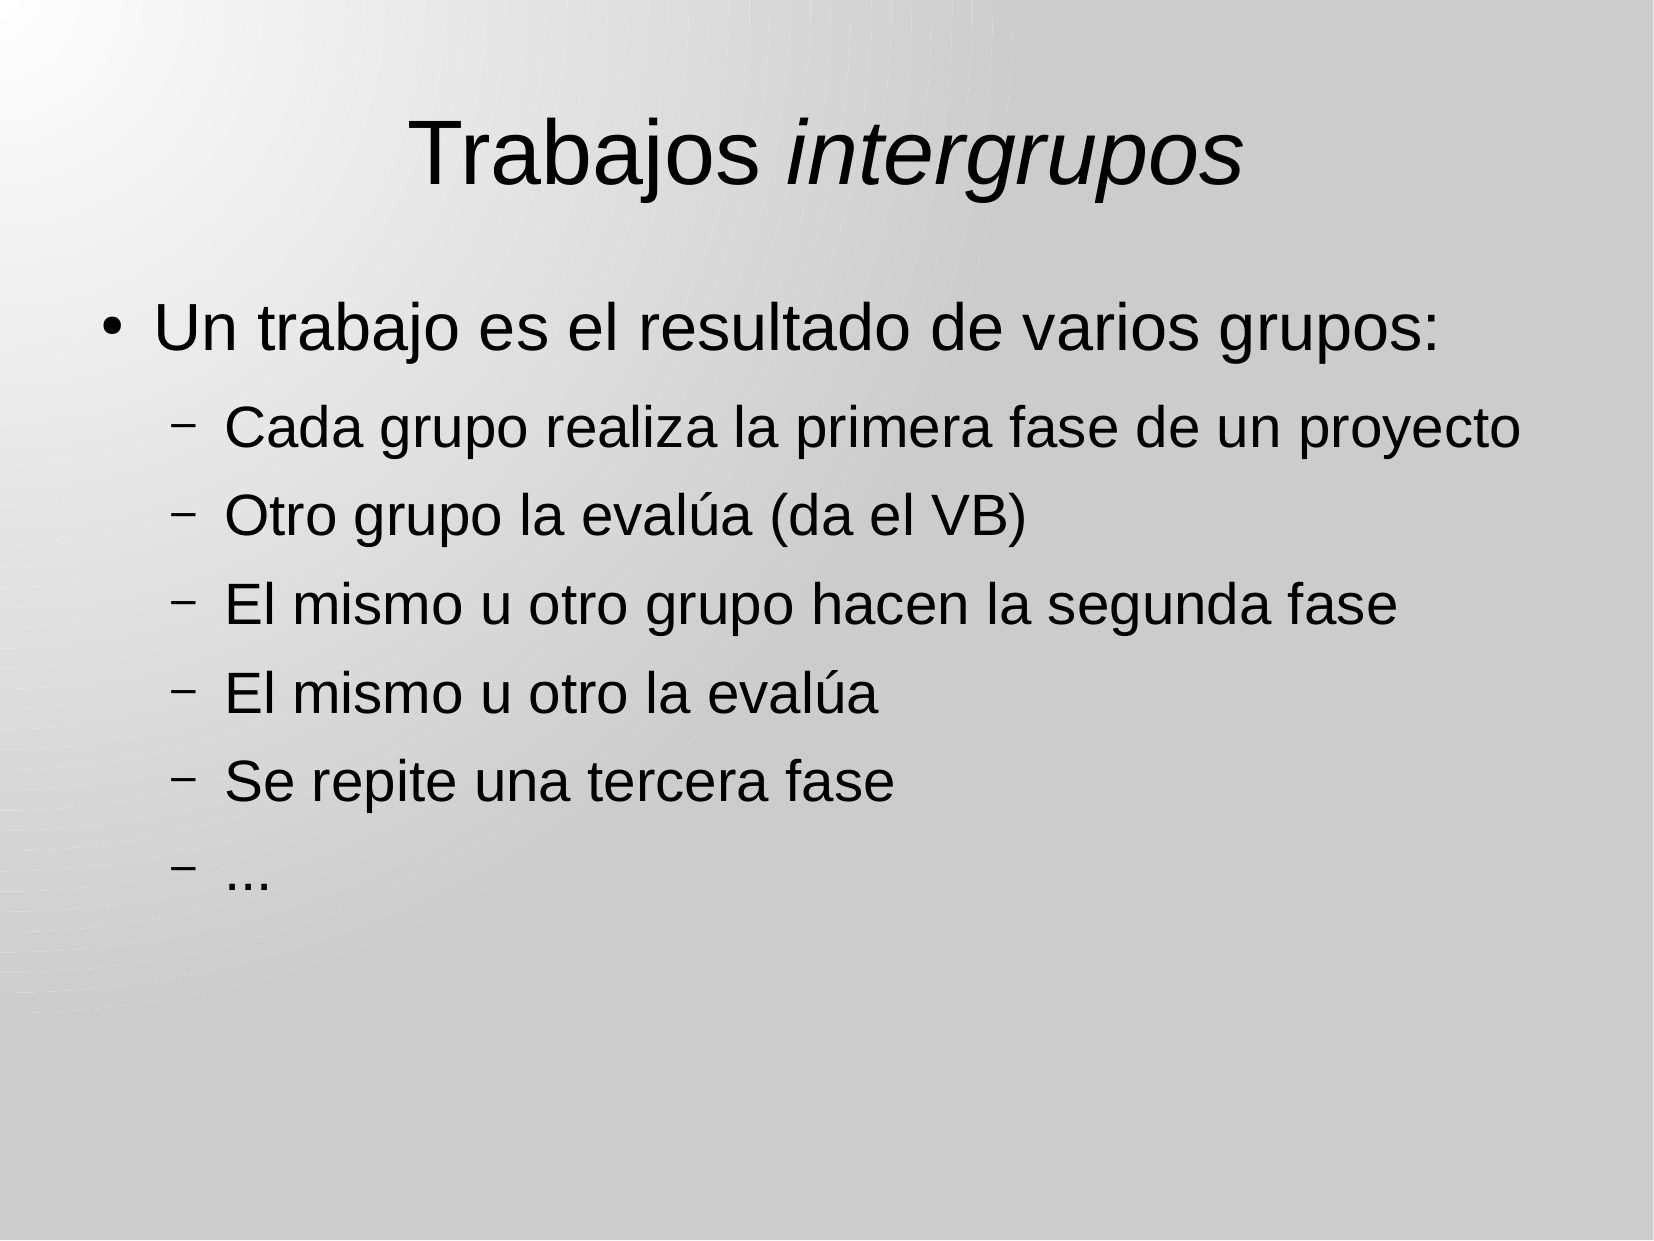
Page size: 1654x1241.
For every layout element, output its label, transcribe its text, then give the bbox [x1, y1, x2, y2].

title Trabajos intergrupos [82, 49, 1571, 257]
list Un trabajo es el resultado de varios grupos: Cada grupo realiza la primera fase de un proyecto Otro grupo la evalúa (da el VB) El mismo u otro grupo hacen la segunda fase El mismo u otro la evalúa Se repite una tercera fase ... [82, 290, 1538, 1109]
